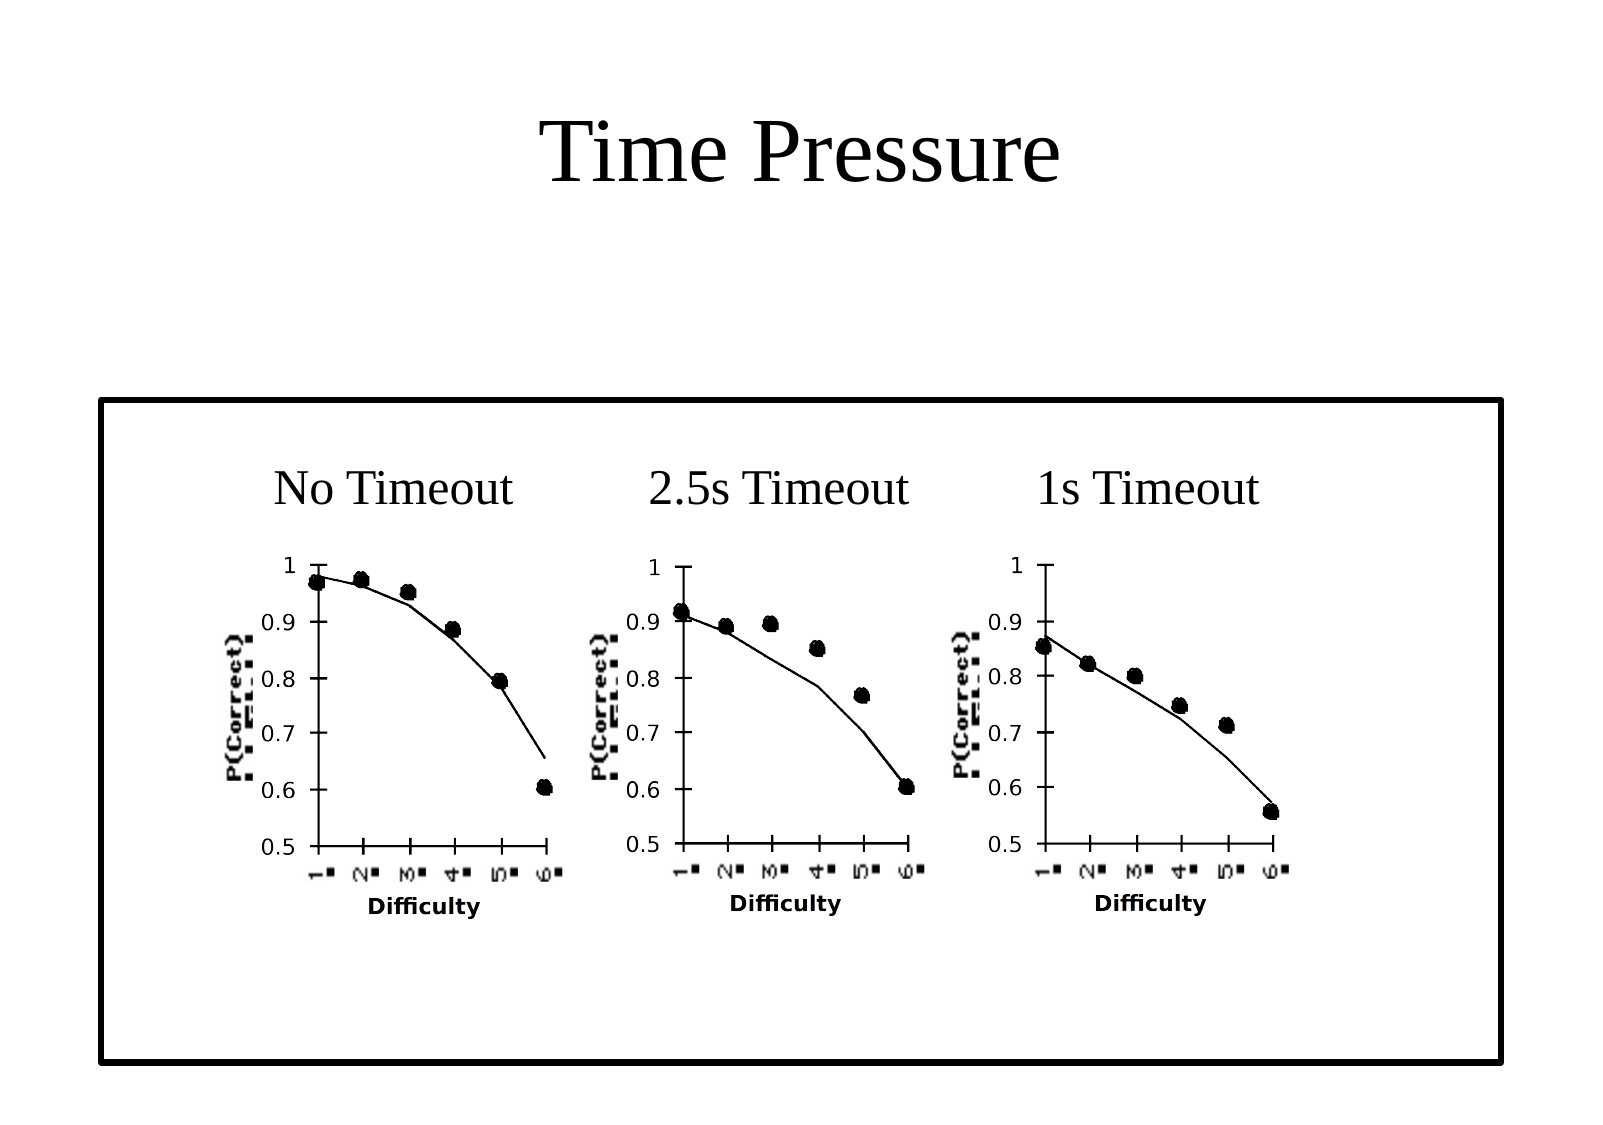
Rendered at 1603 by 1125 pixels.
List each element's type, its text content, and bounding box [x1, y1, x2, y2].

text_box 1s Timeout [1035, 459, 1293, 535]
text_box Time Pressure [163, 99, 1439, 288]
text_box No Timeout [273, 459, 547, 535]
text_box [101, 399, 1502, 1063]
text_box 2.5s Timeout [648, 459, 943, 535]
picture [186, 514, 1539, 956]
